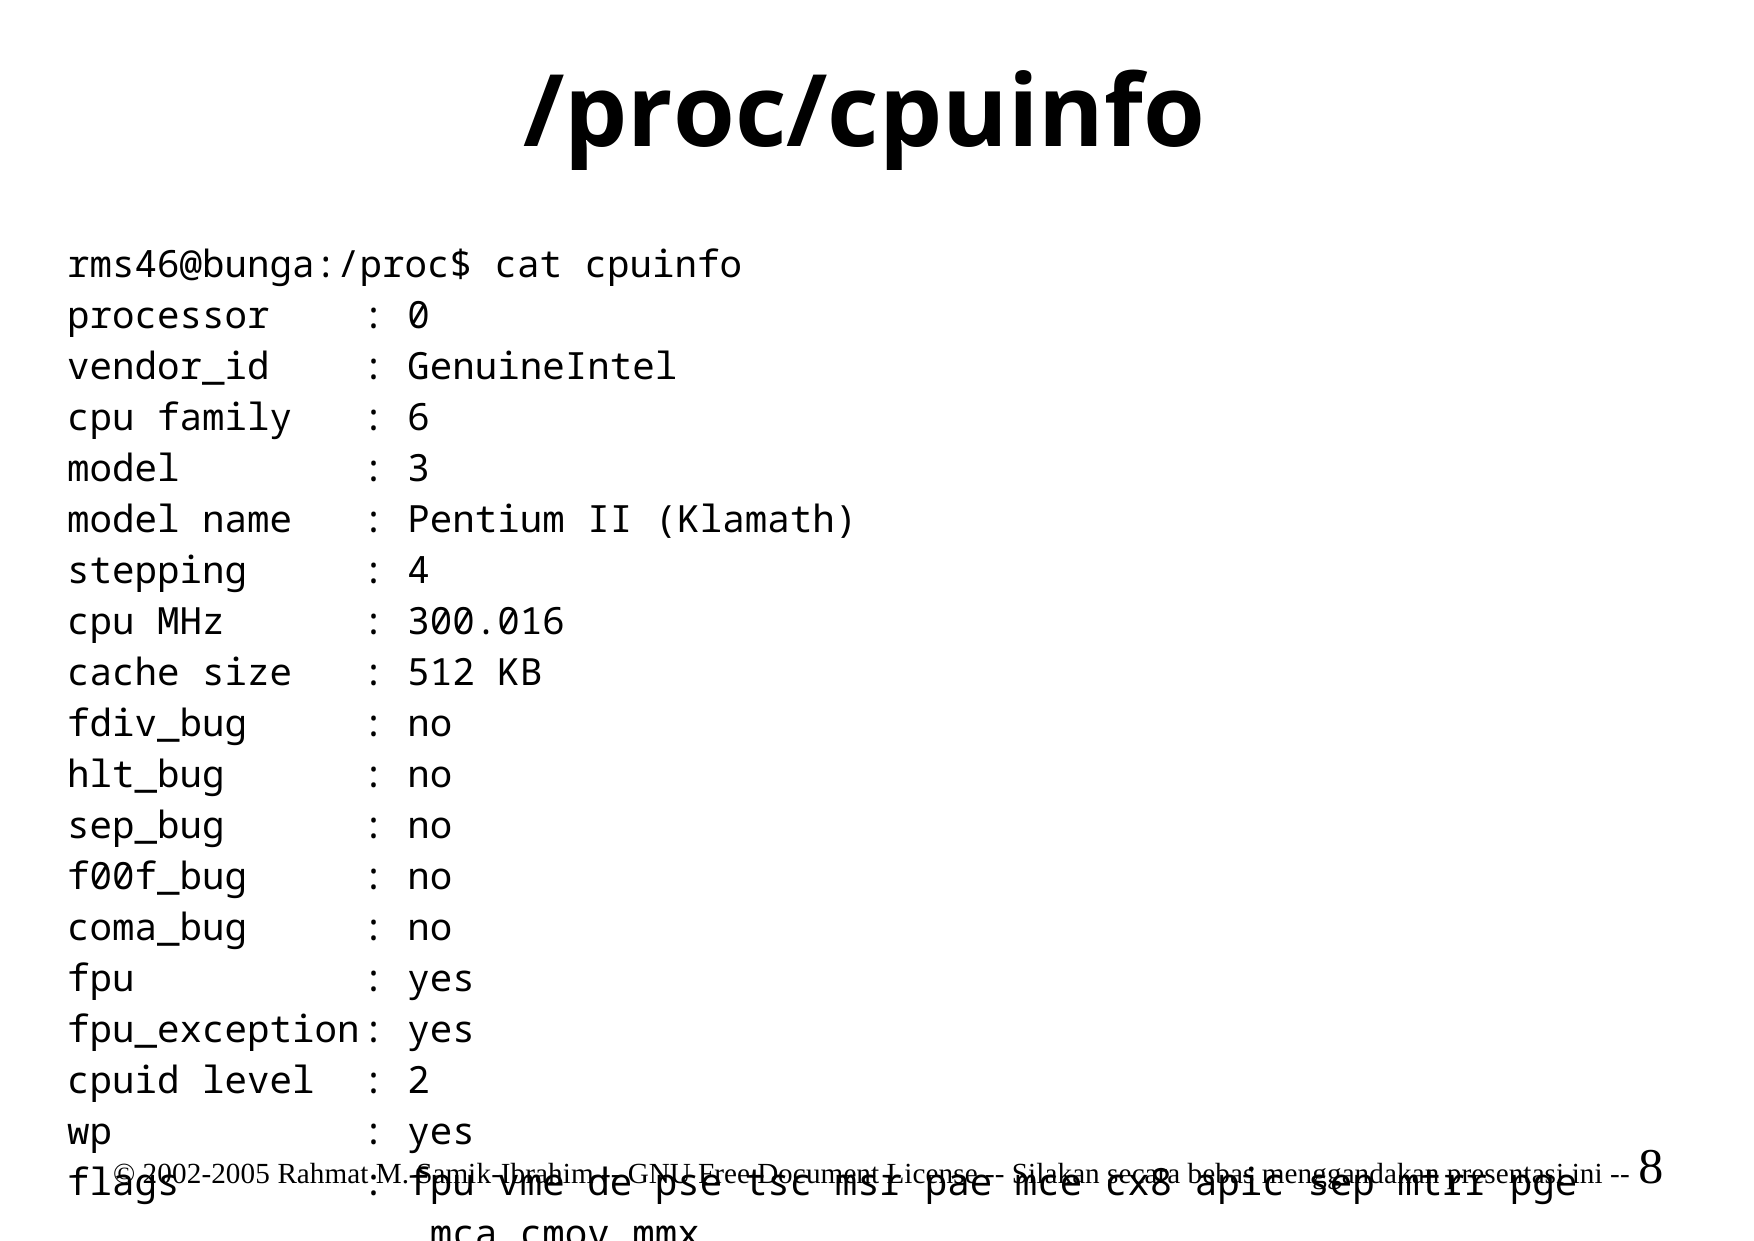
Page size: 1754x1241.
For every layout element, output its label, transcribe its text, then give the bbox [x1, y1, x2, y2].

text_box rms46@bunga:/proc$ cat cpuinfo processor : 0 vendor_id : GenuineIntel cpu family : 6 model : 3 model name : Pentium II (Klamath) stepping : 4 cpu MHz : 300.016 cache size : 512 KB fdiv_bug : no hlt_bug : no sep_bug : no f00f_bug : no coma_bug : no fpu : yes fpu_exception : yes cpuid level : 2 wp : yes flags : fpu vme de pse tsc msr pae mce cx8 apic sep mtrr pge mca cmov mmx bogomips : 598.01 [67, 237, 1662, 1131]
title /proc/cpuinfo [155, 43, 1573, 171]
